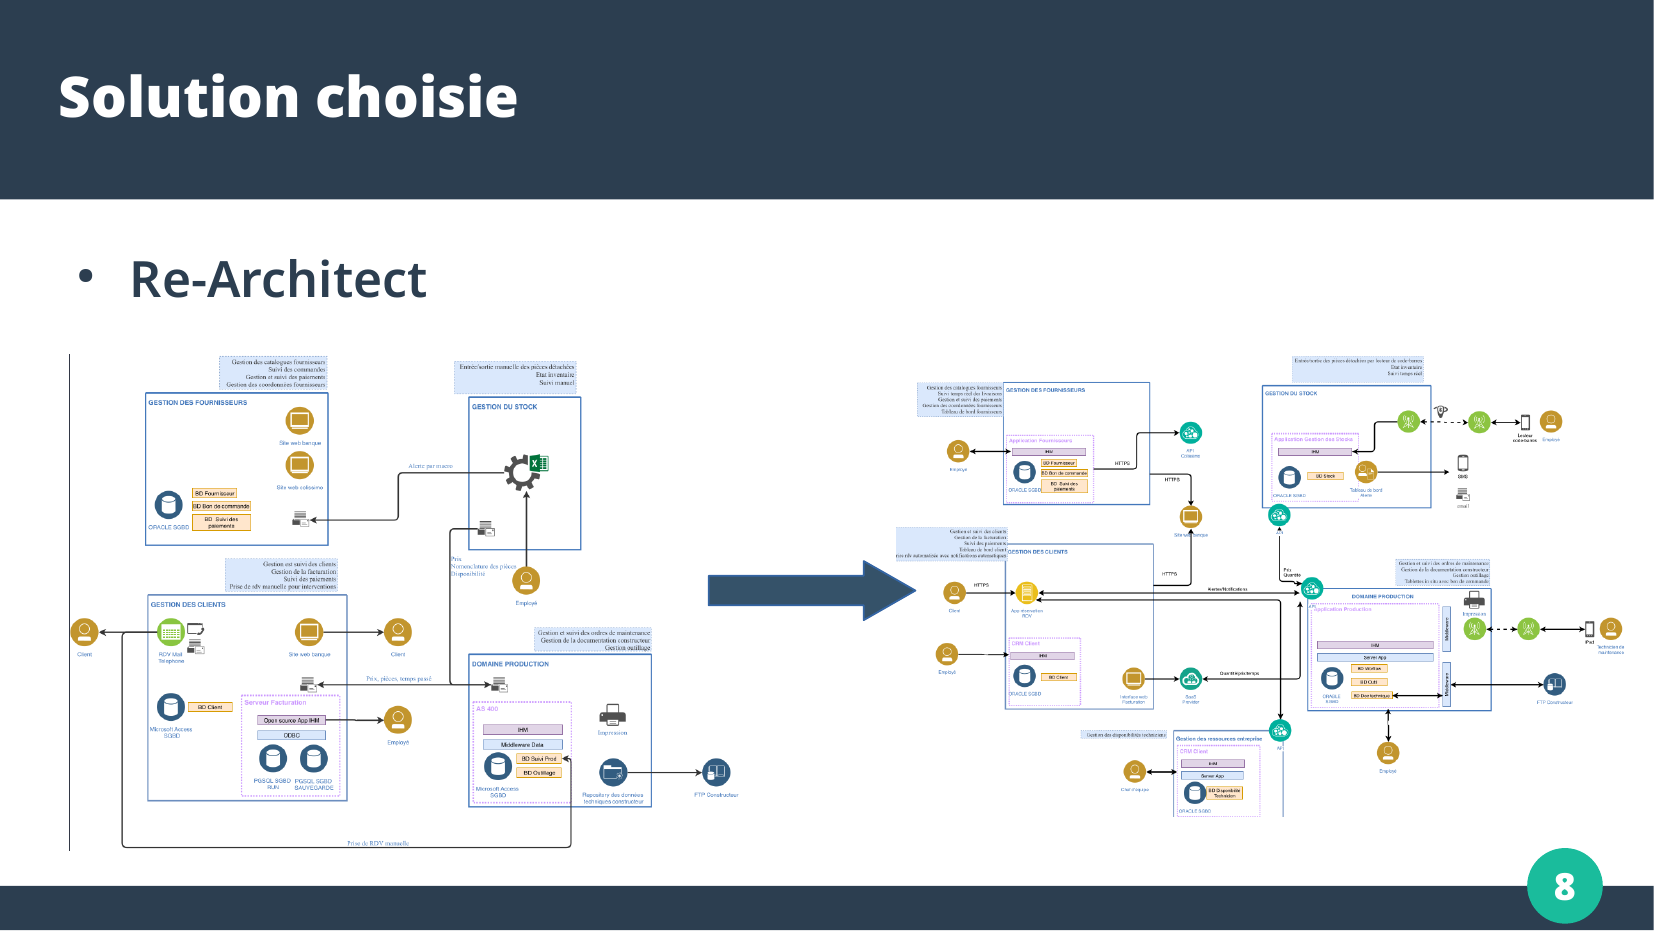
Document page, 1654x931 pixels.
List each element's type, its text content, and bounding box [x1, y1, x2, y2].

picture [896, 354, 1625, 818]
picture [69, 354, 739, 851]
text_box [708, 561, 916, 621]
list Re-Architect [59, 243, 1595, 864]
title Solution choisie [59, 37, 1595, 155]
